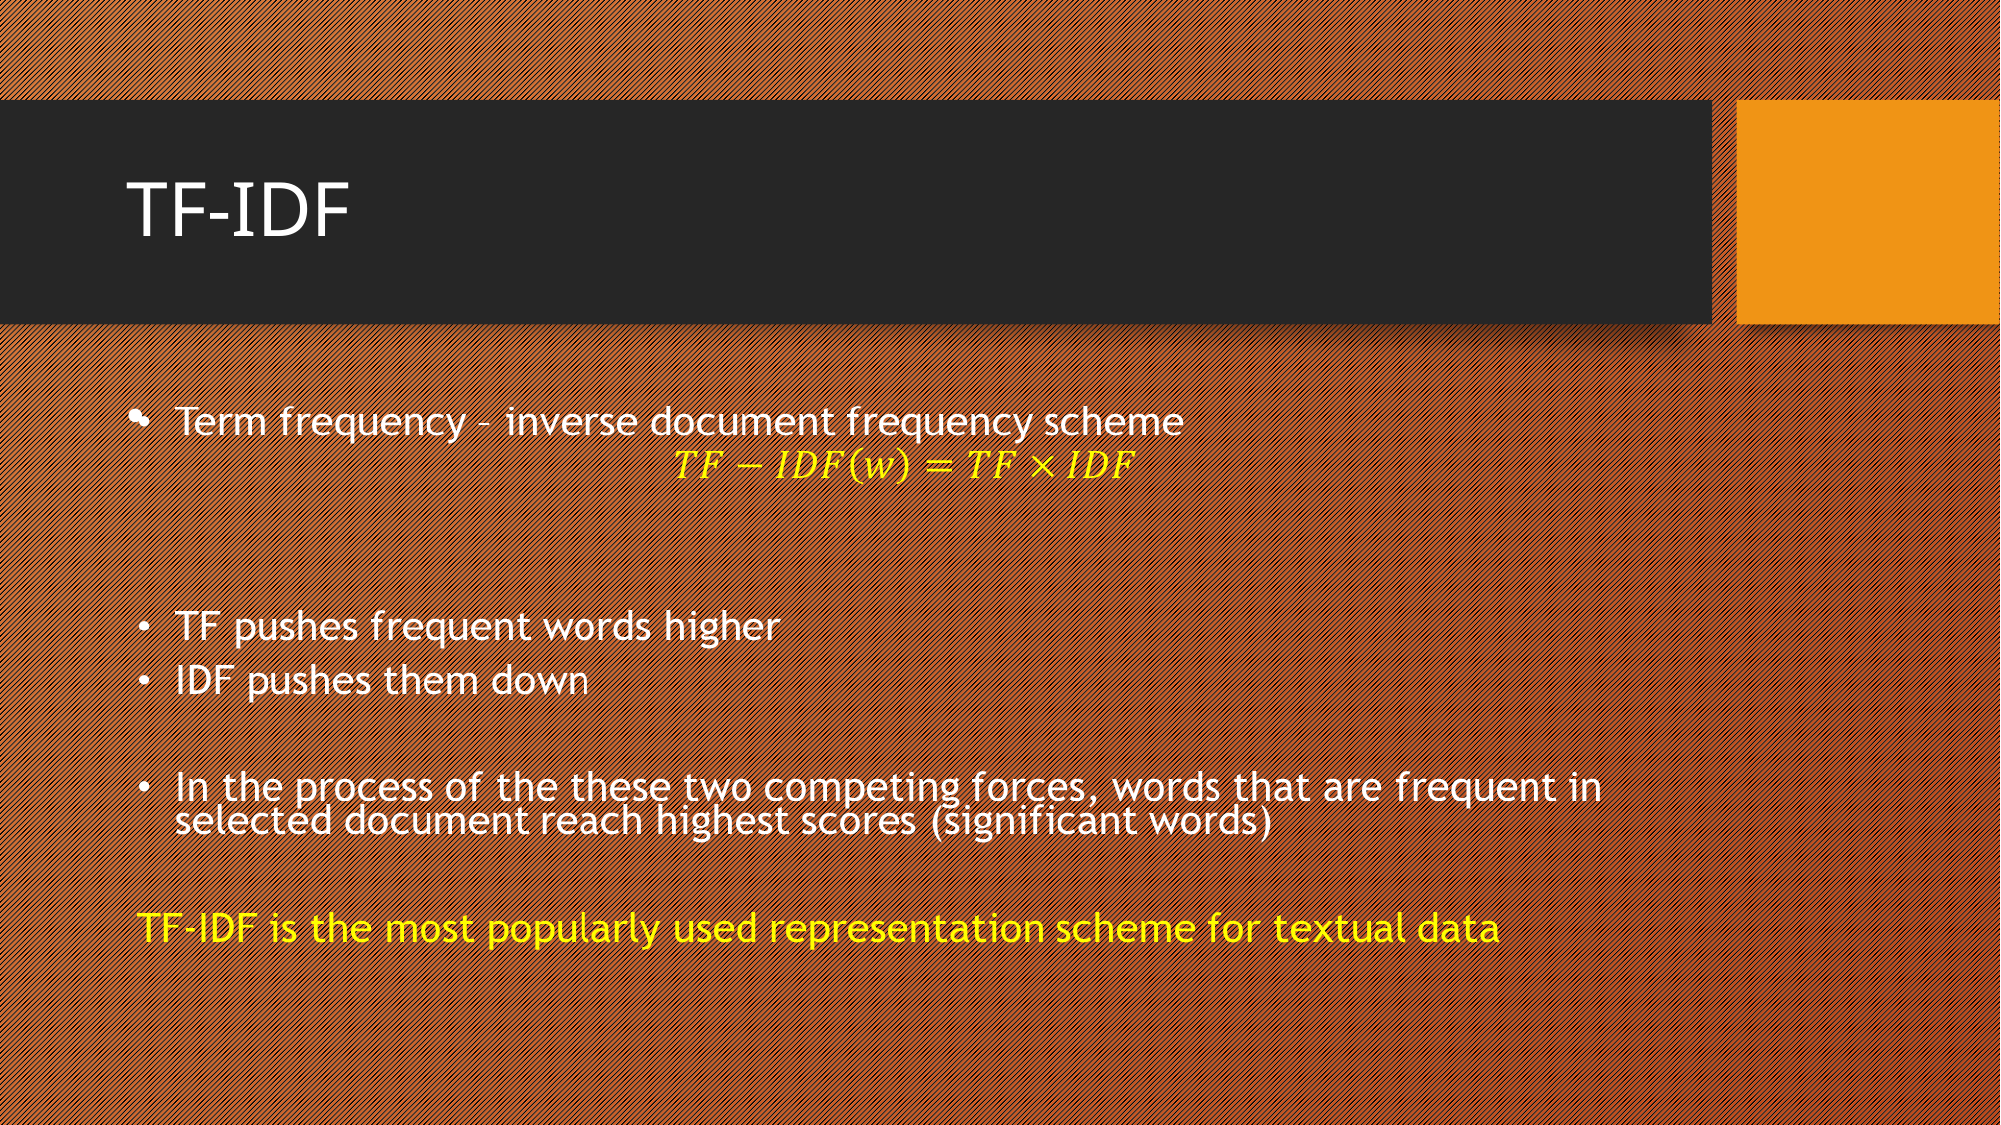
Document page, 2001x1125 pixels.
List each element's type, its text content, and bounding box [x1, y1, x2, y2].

title TF-IDF [111, 123, 1689, 301]
picture [0, 0, 2000, 1125]
list [111, 383, 1689, 974]
